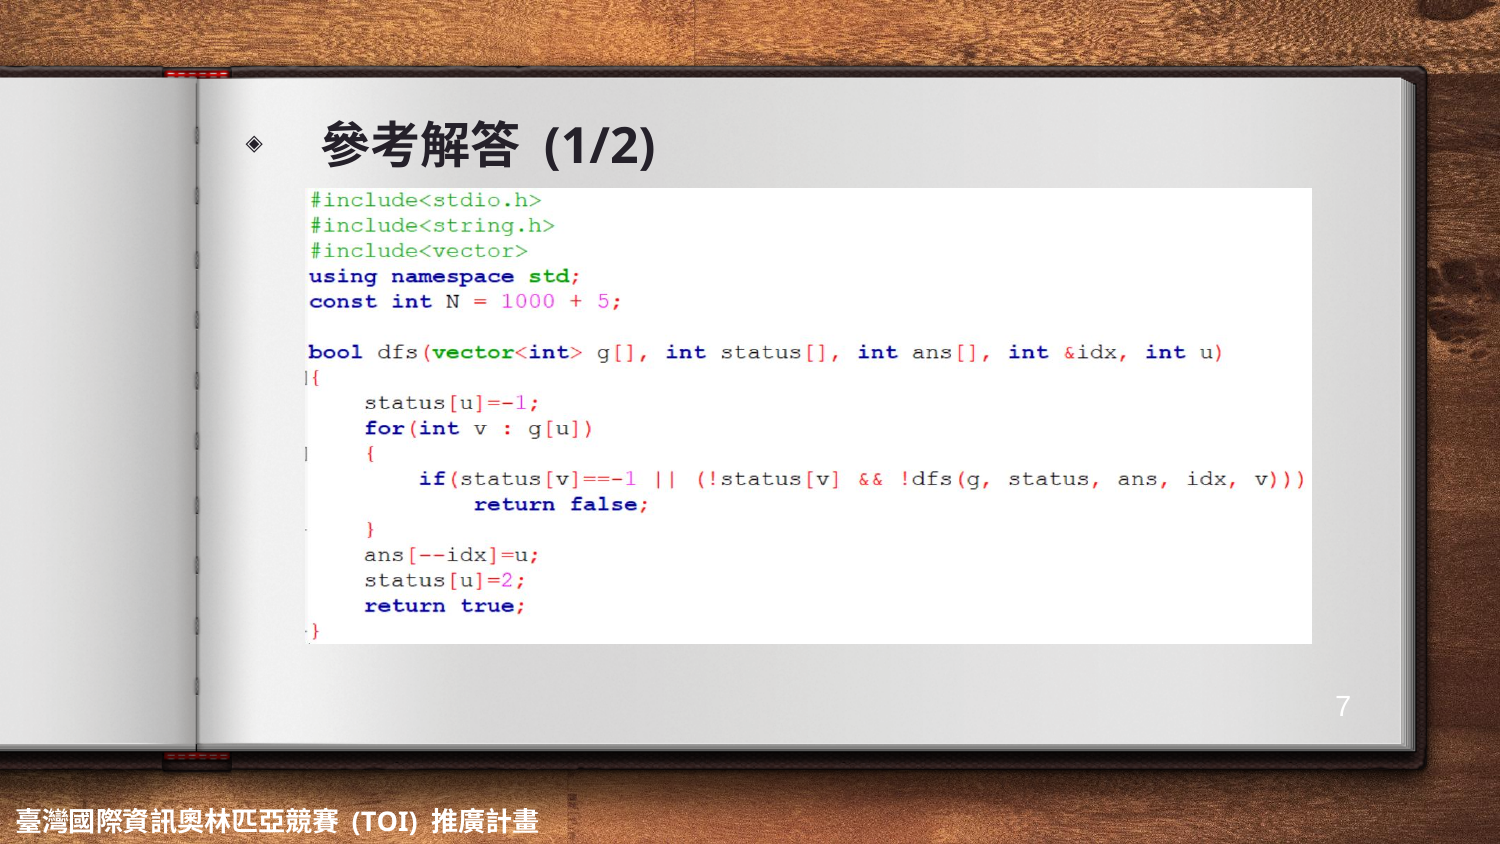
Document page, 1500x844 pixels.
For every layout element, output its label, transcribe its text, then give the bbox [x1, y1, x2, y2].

picture [0, 0, 1500, 844]
text_box <編號> [1320, 672, 1386, 737]
text_box 參考解答 (1/2) [230, 98, 1055, 188]
